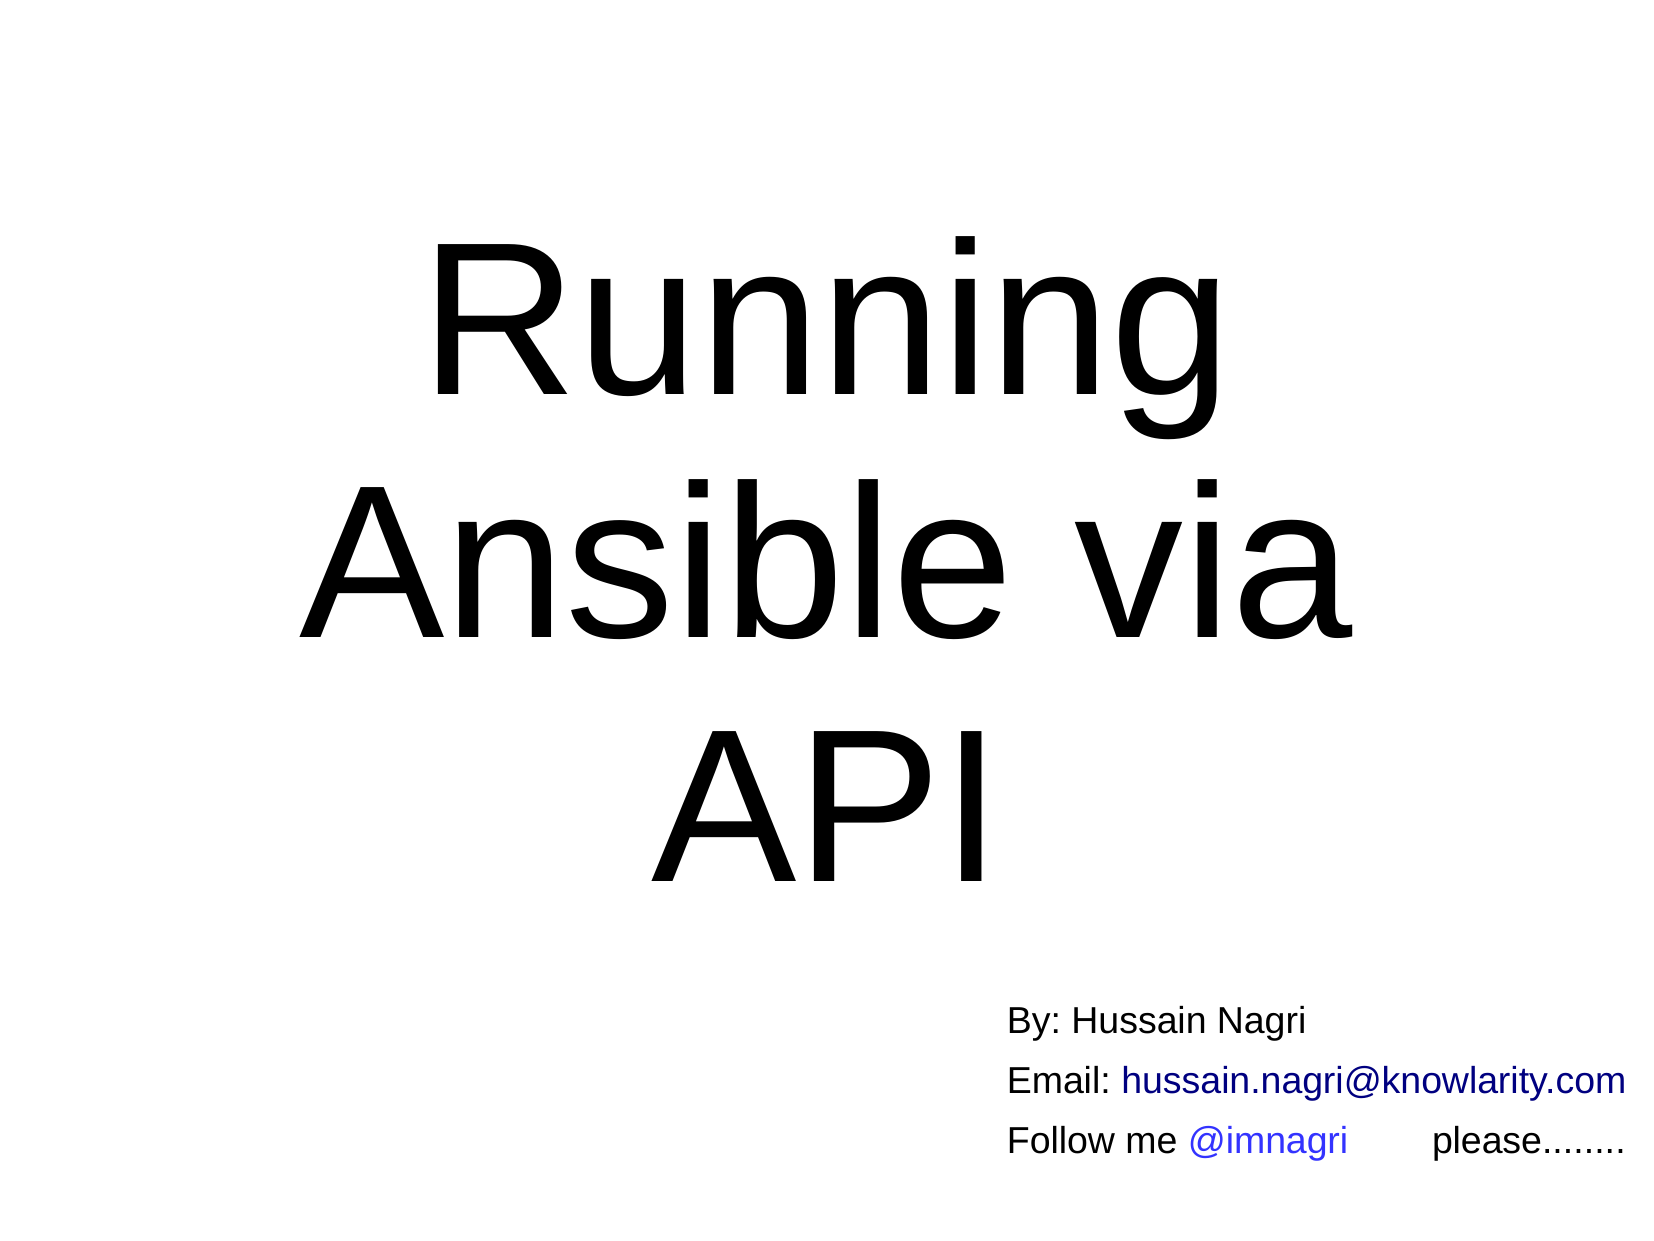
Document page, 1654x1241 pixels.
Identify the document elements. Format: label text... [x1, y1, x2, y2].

title Running Ansible via API [82, 196, 1571, 928]
text_box By: Hussain Nagri Email: hussain.nagri@knowlarity.com Follow me @imnagri please........ [992, 992, 1642, 1205]
